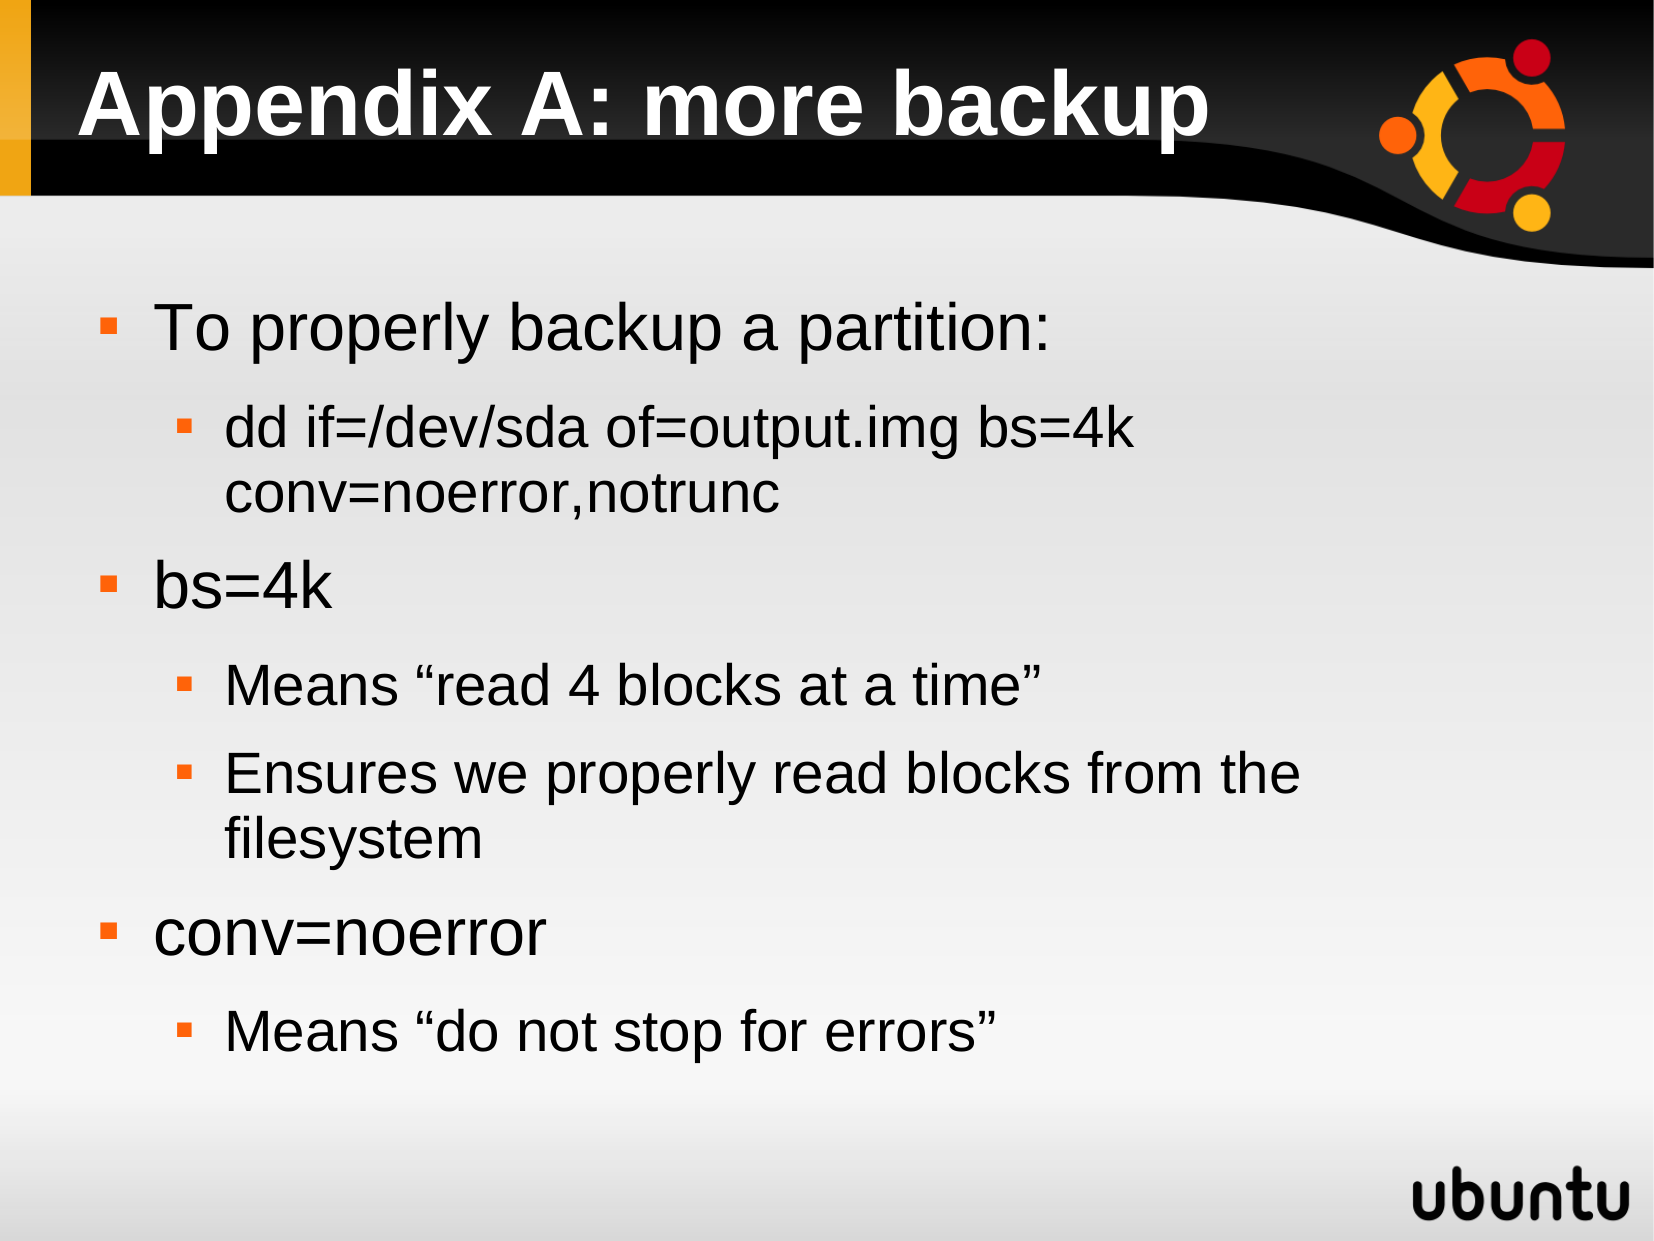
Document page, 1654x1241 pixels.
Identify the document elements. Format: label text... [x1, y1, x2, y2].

list To properly backup a partition: dd if=/dev/sda of=output.img bs=4k conv=noerror,notrunc bs=4k Means “read 4 blocks at a time” Ensures we properly read blocks from the filesystem conv=noerror Means “do not stop for errors” [82, 290, 1571, 1094]
title Appendix A: more backup [76, 7, 1565, 200]
picture [0, 0, 1654, 1241]
